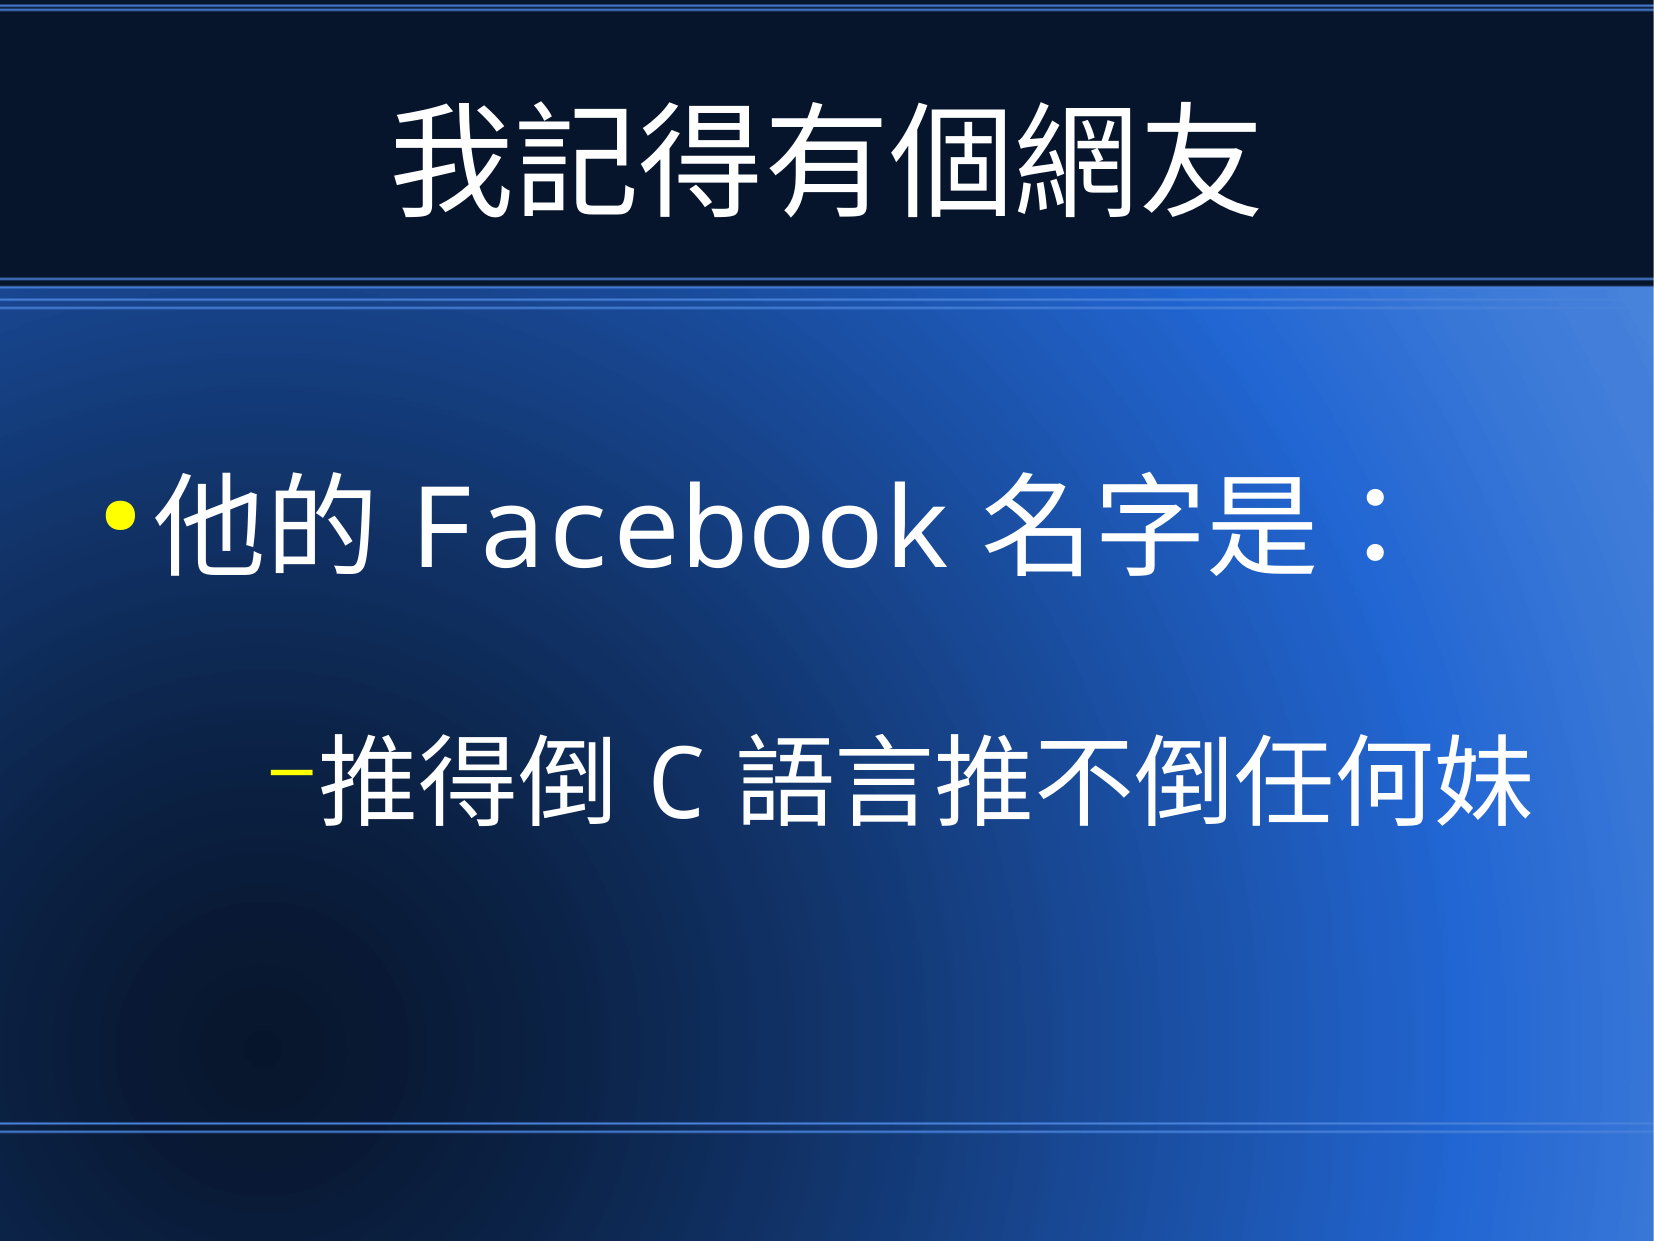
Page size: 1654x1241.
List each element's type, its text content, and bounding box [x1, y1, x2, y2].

picture [0, 0, 1654, 1241]
title 我記得有個網友 [82, 49, 1571, 257]
list 他的Facebook名字是： 推得倒C語言推不倒任何妹 [82, 355, 1571, 1241]
